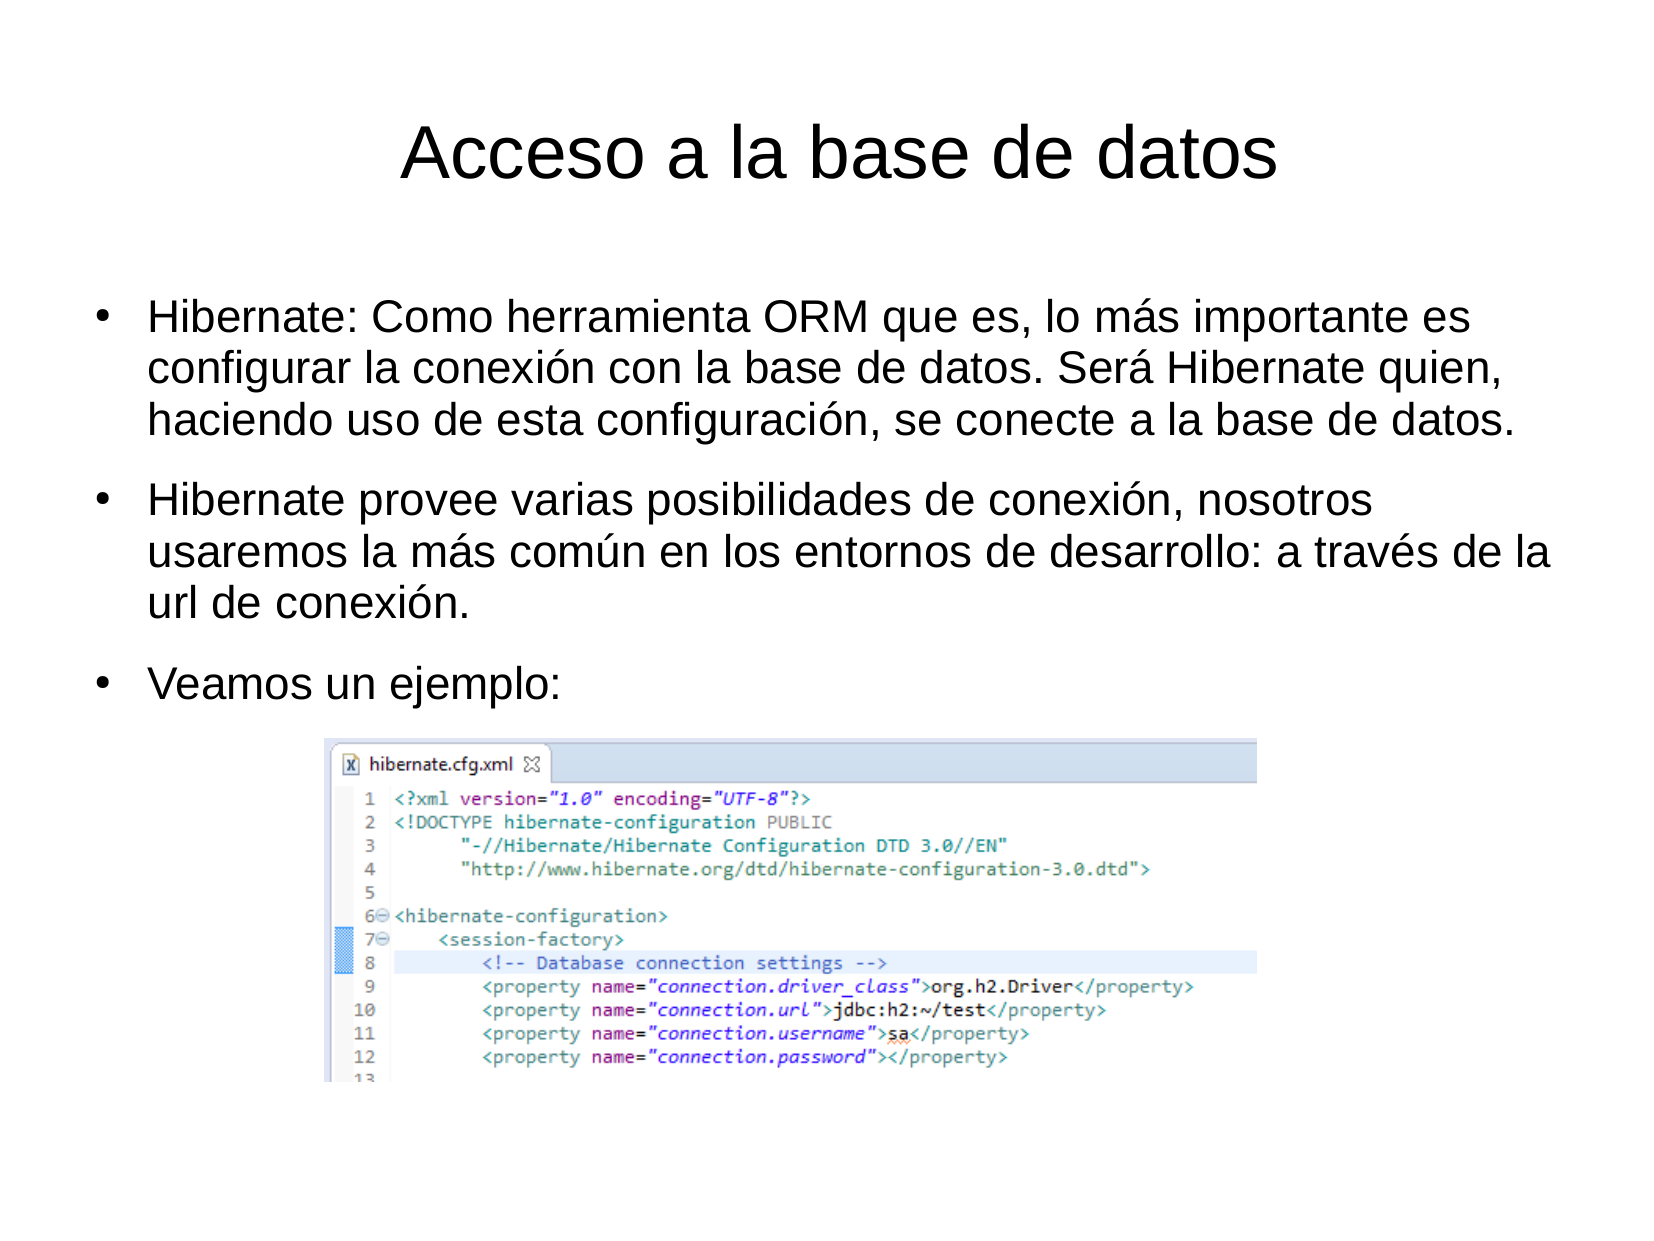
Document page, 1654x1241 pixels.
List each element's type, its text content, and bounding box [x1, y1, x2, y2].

title Acceso a la base de datos [82, 49, 1571, 257]
picture [324, 738, 1257, 1082]
list Hibernate: Como herramienta ORM que es, lo más importante es configurar la conexión con la base de datos. Será Hibernate quien, haciendo uso de esta configuración, se conecte a la base de datos. Hibernate provee varias posibilidades de conexión, nosotros usaremos la más común en los entornos de desarrollo: a través de la url de conexión. Veamos un ejemplo: [76, 291, 1565, 1110]
